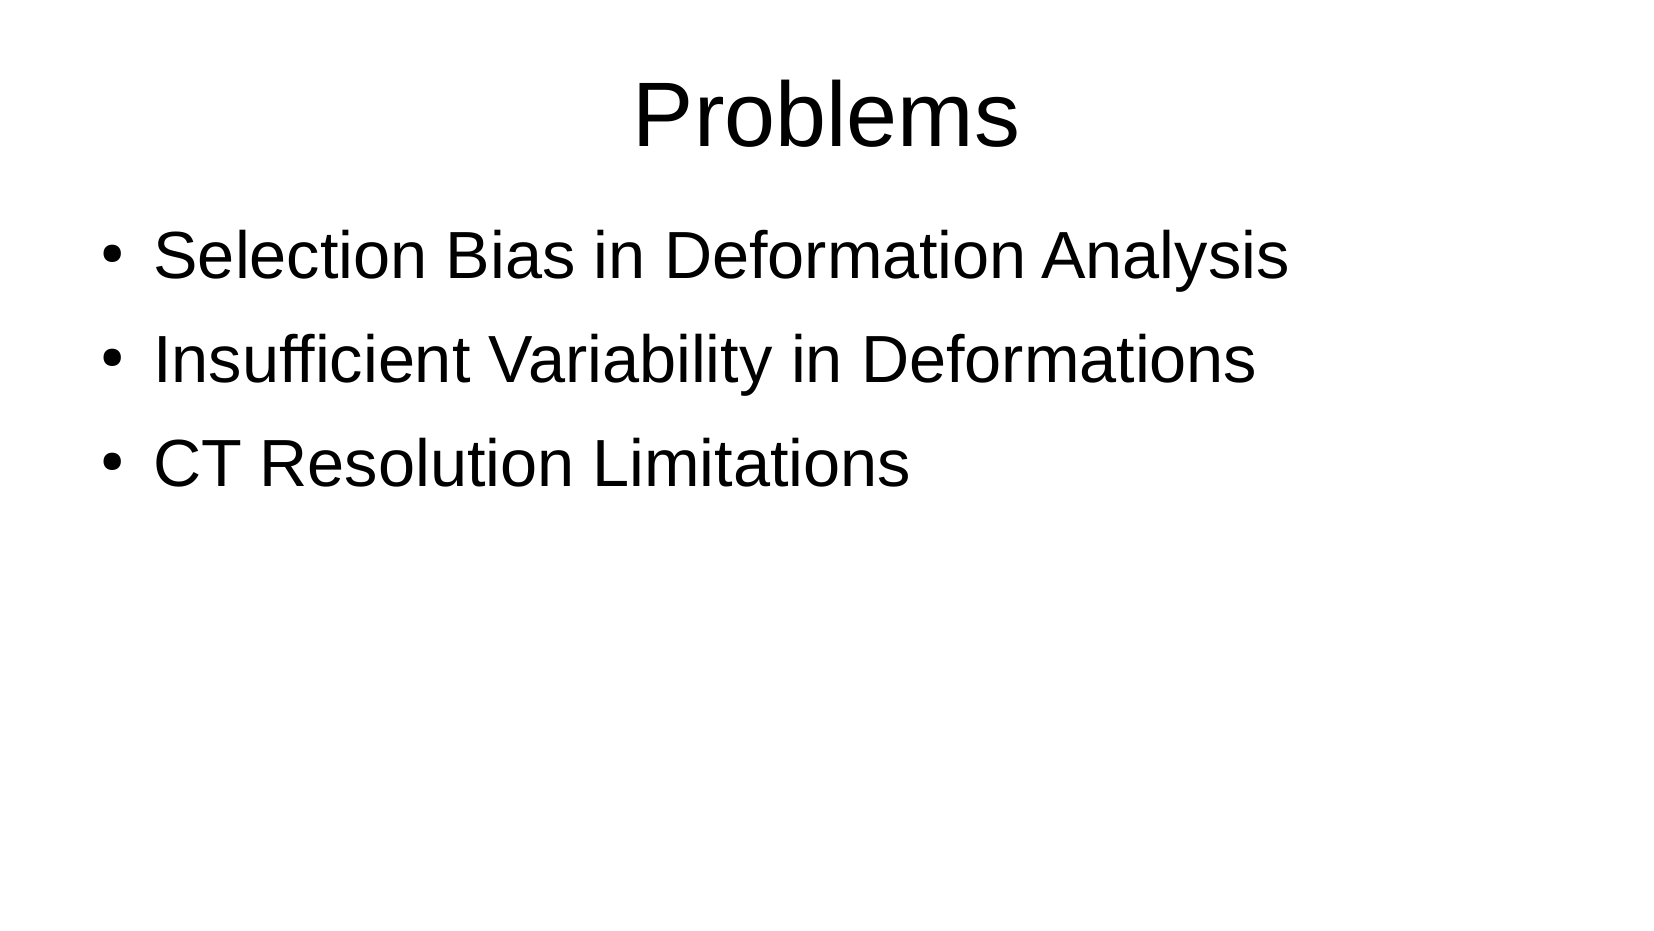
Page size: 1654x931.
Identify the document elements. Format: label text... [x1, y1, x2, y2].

title Problems [82, 37, 1571, 193]
list Selection Bias in Deformation Analysis Insufficient Variability in Deformations CT Resolution Limitations [82, 217, 1571, 758]
